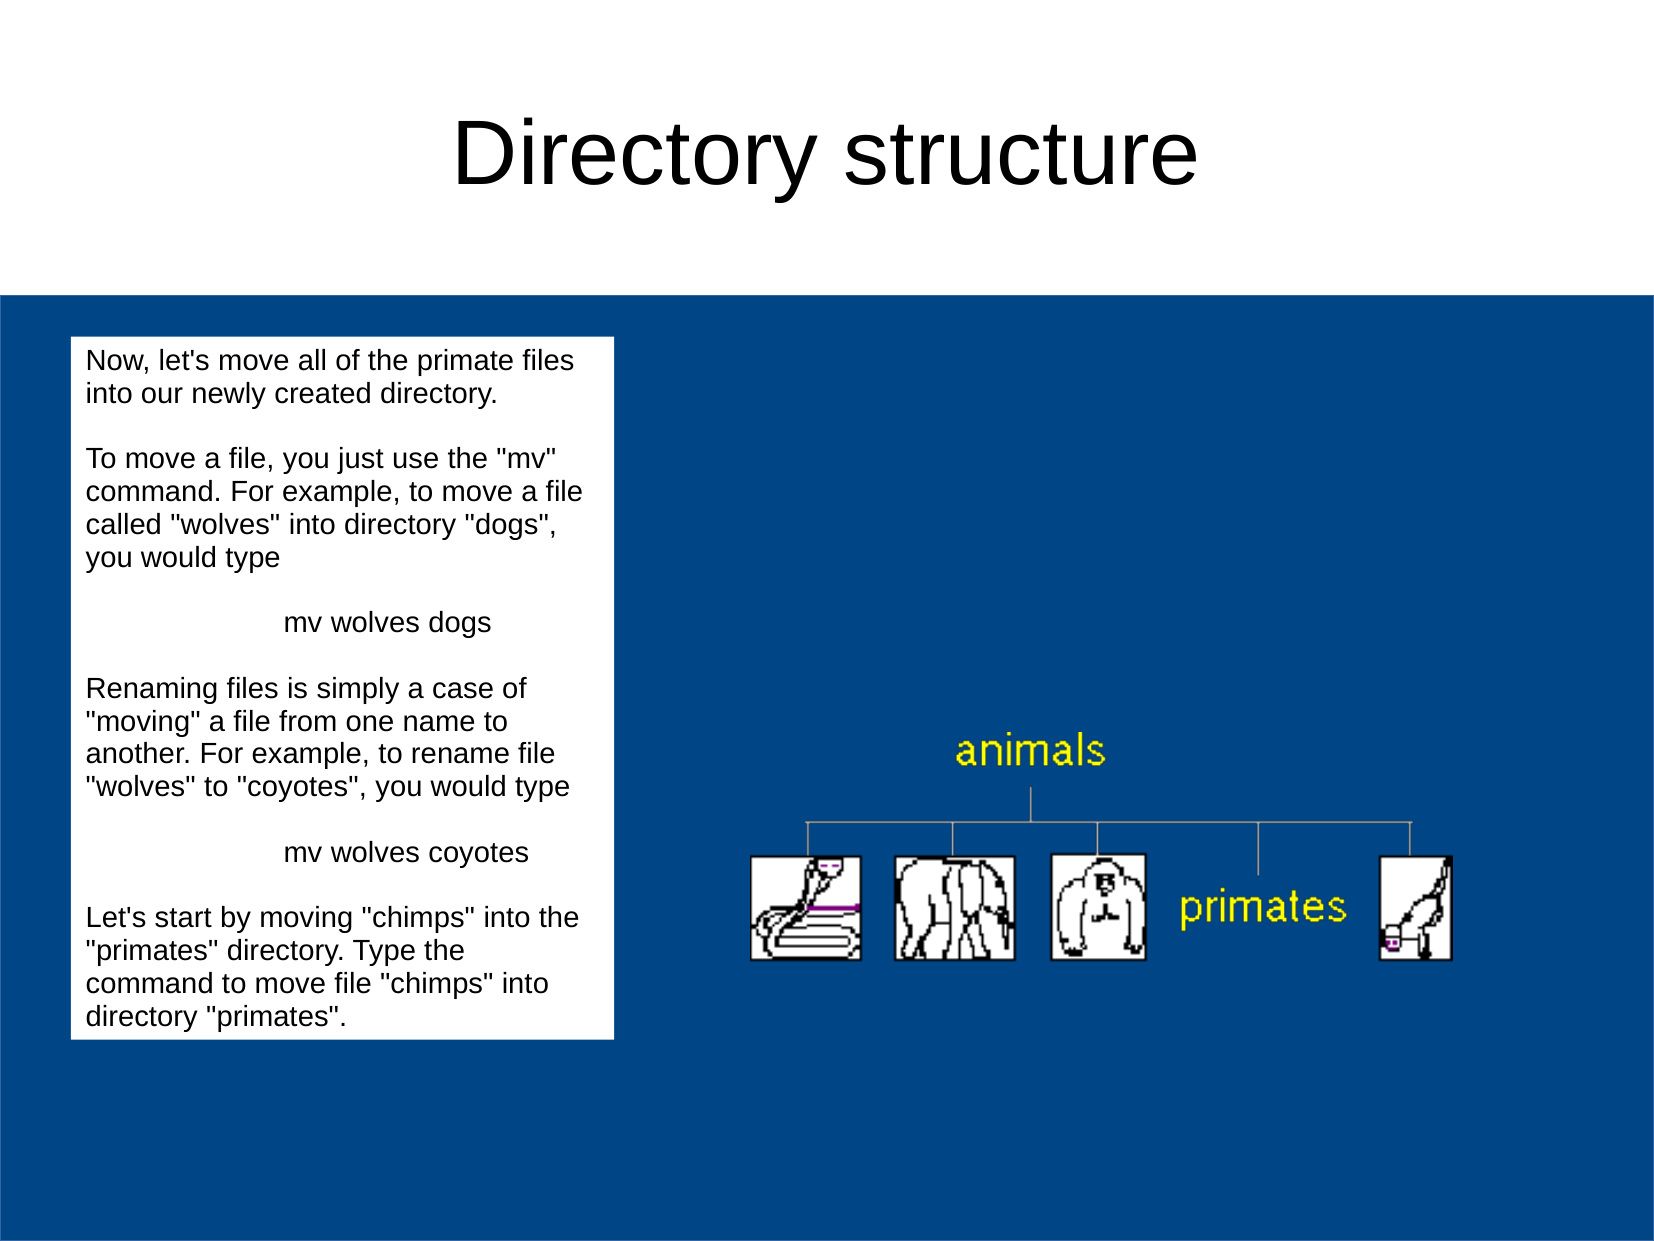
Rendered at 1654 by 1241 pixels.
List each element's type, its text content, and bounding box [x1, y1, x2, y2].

title Directory structure [82, 49, 1571, 257]
text_box [0, 295, 1654, 1241]
picture [750, 732, 1453, 1134]
text_box Now, let's move all of the primate files into our newly created directory. To move a file, you just use the "mv" command. For example, to move a file called "wolves" into directory "dogs", you would type mv wolves dogs Renaming files is simply a case of "moving" a file from one name to another. For example, to rename file "wolves" to "coyotes", you would type mv wolves coyotes Let's start by moving "chimps" into the "primates" directory. Type the command to move file "chimps" into directory "primates". [70, 336, 615, 1040]
